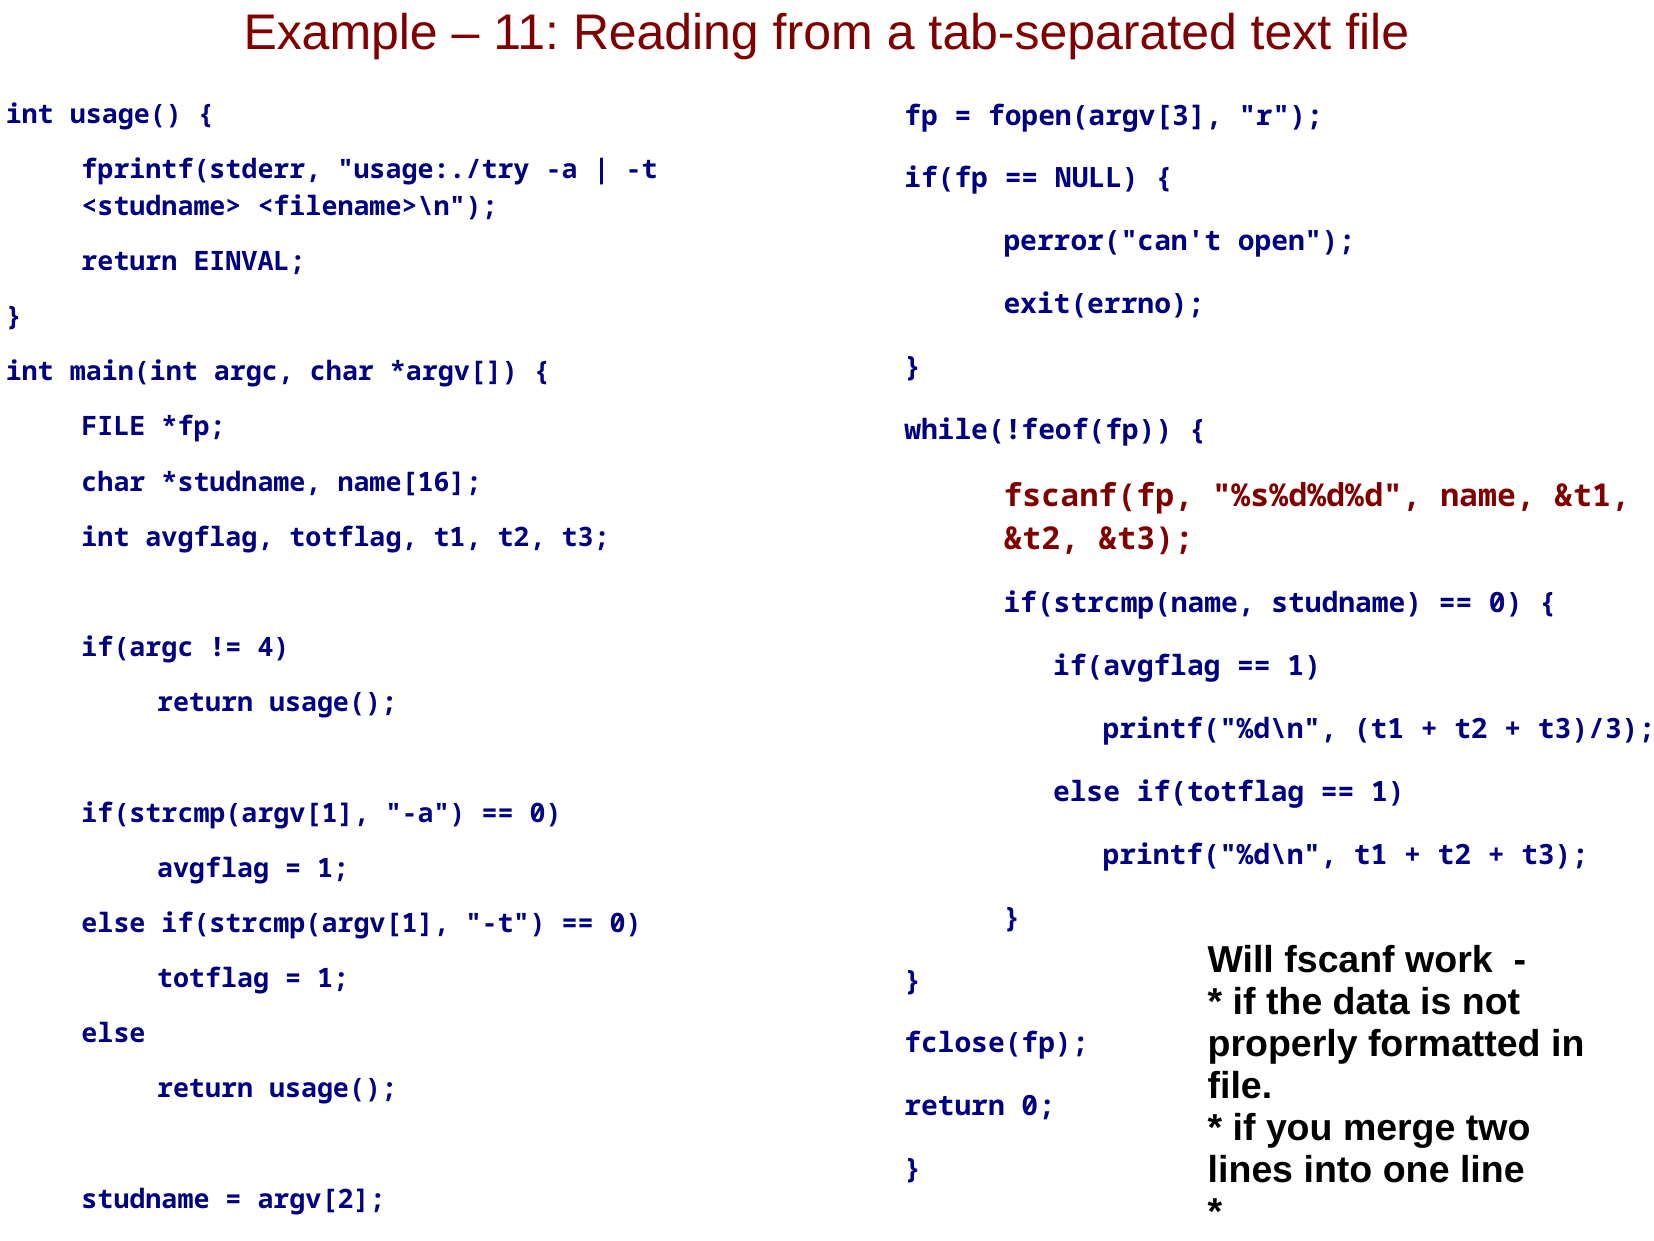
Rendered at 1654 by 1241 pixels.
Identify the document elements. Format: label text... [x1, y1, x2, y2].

list int usage() { fprintf(stderr, "usage:./try -a | -t <studname> <filename>\n"); return EINVAL; } int main(int argc, char *argv[]) { FILE *fp; char *studname, name[16]; int avgflag, totflag, t1, t2, t3; if(argc != 4) return usage(); if(strcmp(argv[1], "-a") == 0) avgflag = 1; else if(strcmp(argv[1], "-t") == 0) totflag = 1; else return usage(); studname = argv[2]; [5, 95, 709, 1217]
list fp = fopen(argv[3], "r"); if(fp == NULL) { perror("can't open"); exit(errno); } while(!feof(fp)) { fscanf(fp, "%s%d%d%d", name, &t1, &t2, &t3); if(strcmp(name, studname) == 0) { if(avgflag == 1) printf("%d\n", (t1 + t2 + t3)/3); else if(totflag == 1) printf("%d\n", t1 + t2 + t3); } } fclose(fp); return 0; } [904, 95, 1654, 1217]
text_box Will fscanf work - * if the data is not properly formatted in file. * if you merge two lines into one line * [1192, 931, 1607, 1241]
title Example – 11: Reading from a tab-separated text file [82, 0, 1571, 71]
